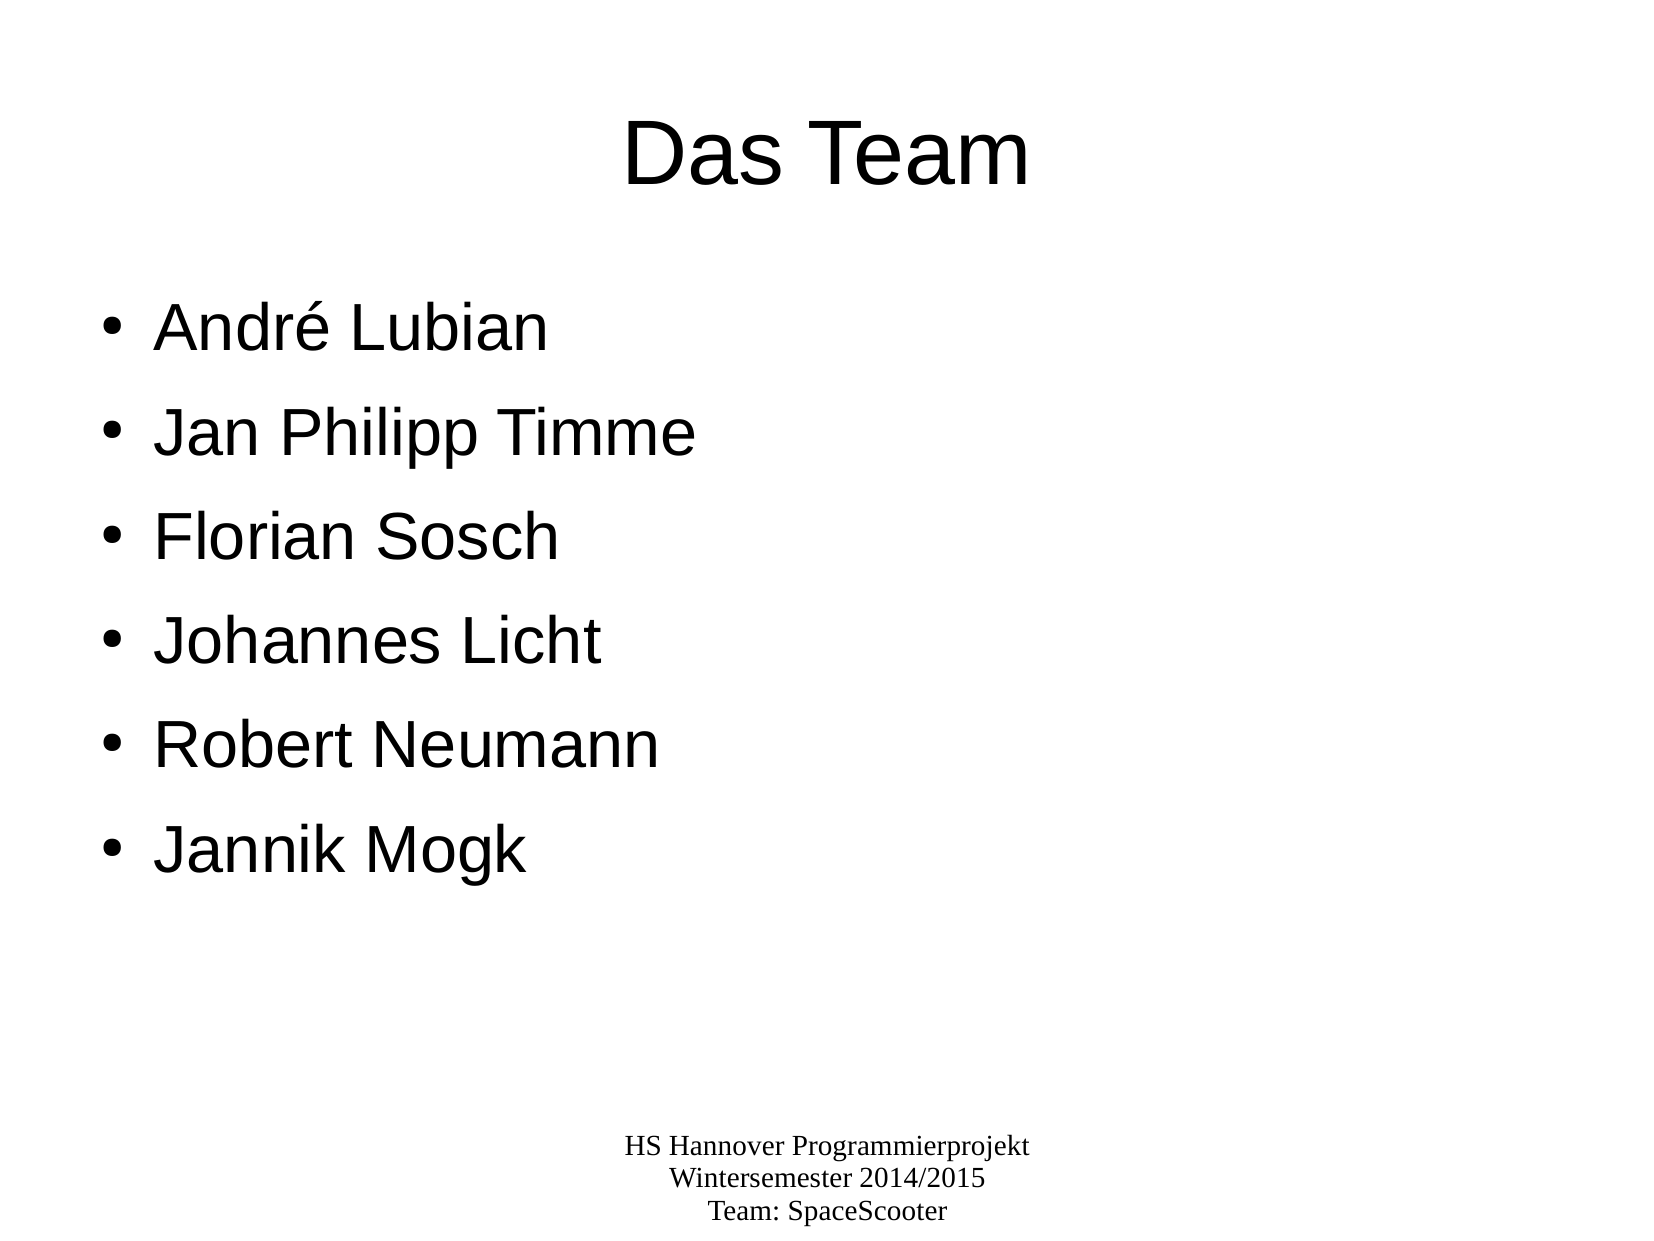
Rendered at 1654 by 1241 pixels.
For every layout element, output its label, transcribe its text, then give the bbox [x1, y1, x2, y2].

title Das Team [82, 49, 1571, 257]
list André Lubian Jan Philipp Timme Florian Sosch Johannes Licht Robert Neumann Jannik Mogk [82, 290, 1538, 1010]
